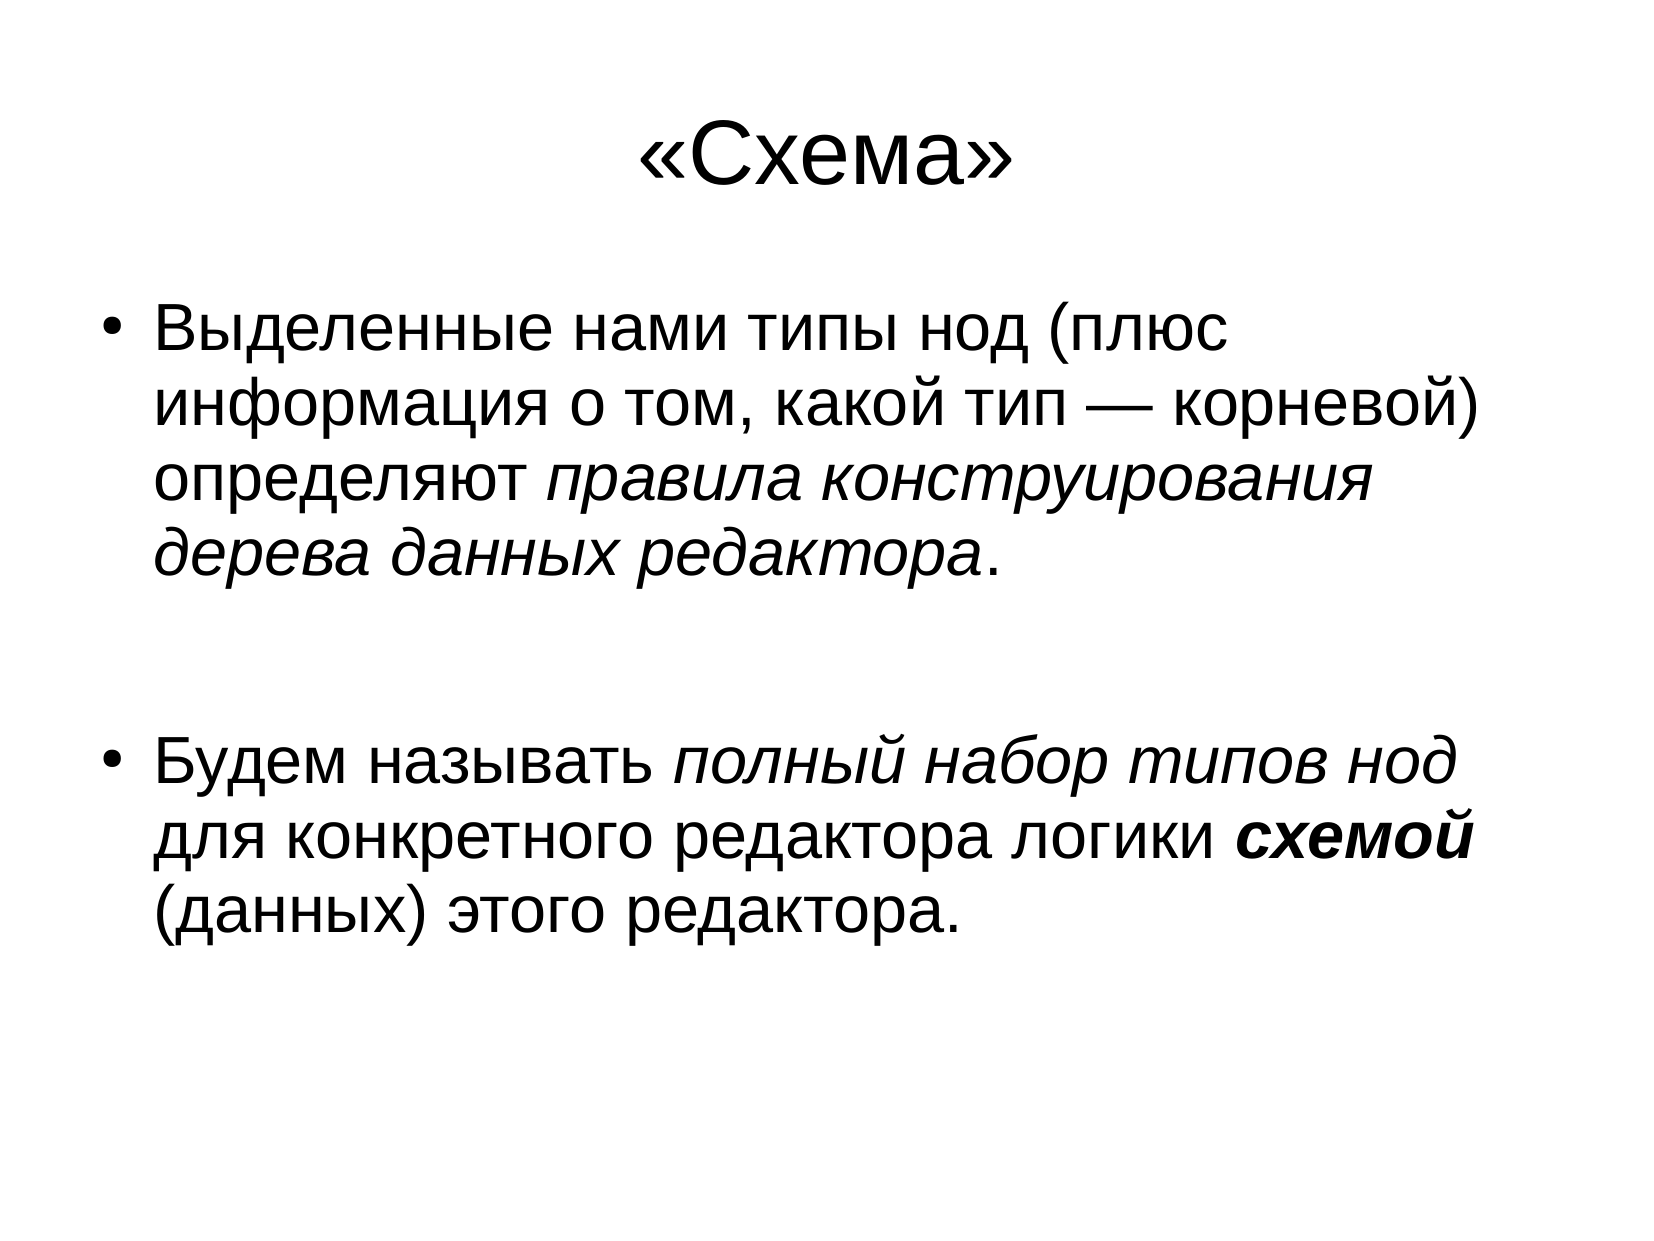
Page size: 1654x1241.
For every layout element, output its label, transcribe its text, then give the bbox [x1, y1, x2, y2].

title «Схема» [82, 49, 1571, 257]
list Выделенные нами типы нод (плюс информация о том, какой тип — корневой) определяют правила конструирования дерева данных редактора. Будем называть полный набор типов нод для конкретного редактора логики схемой (данных) этого редактора. [82, 290, 1571, 1109]
